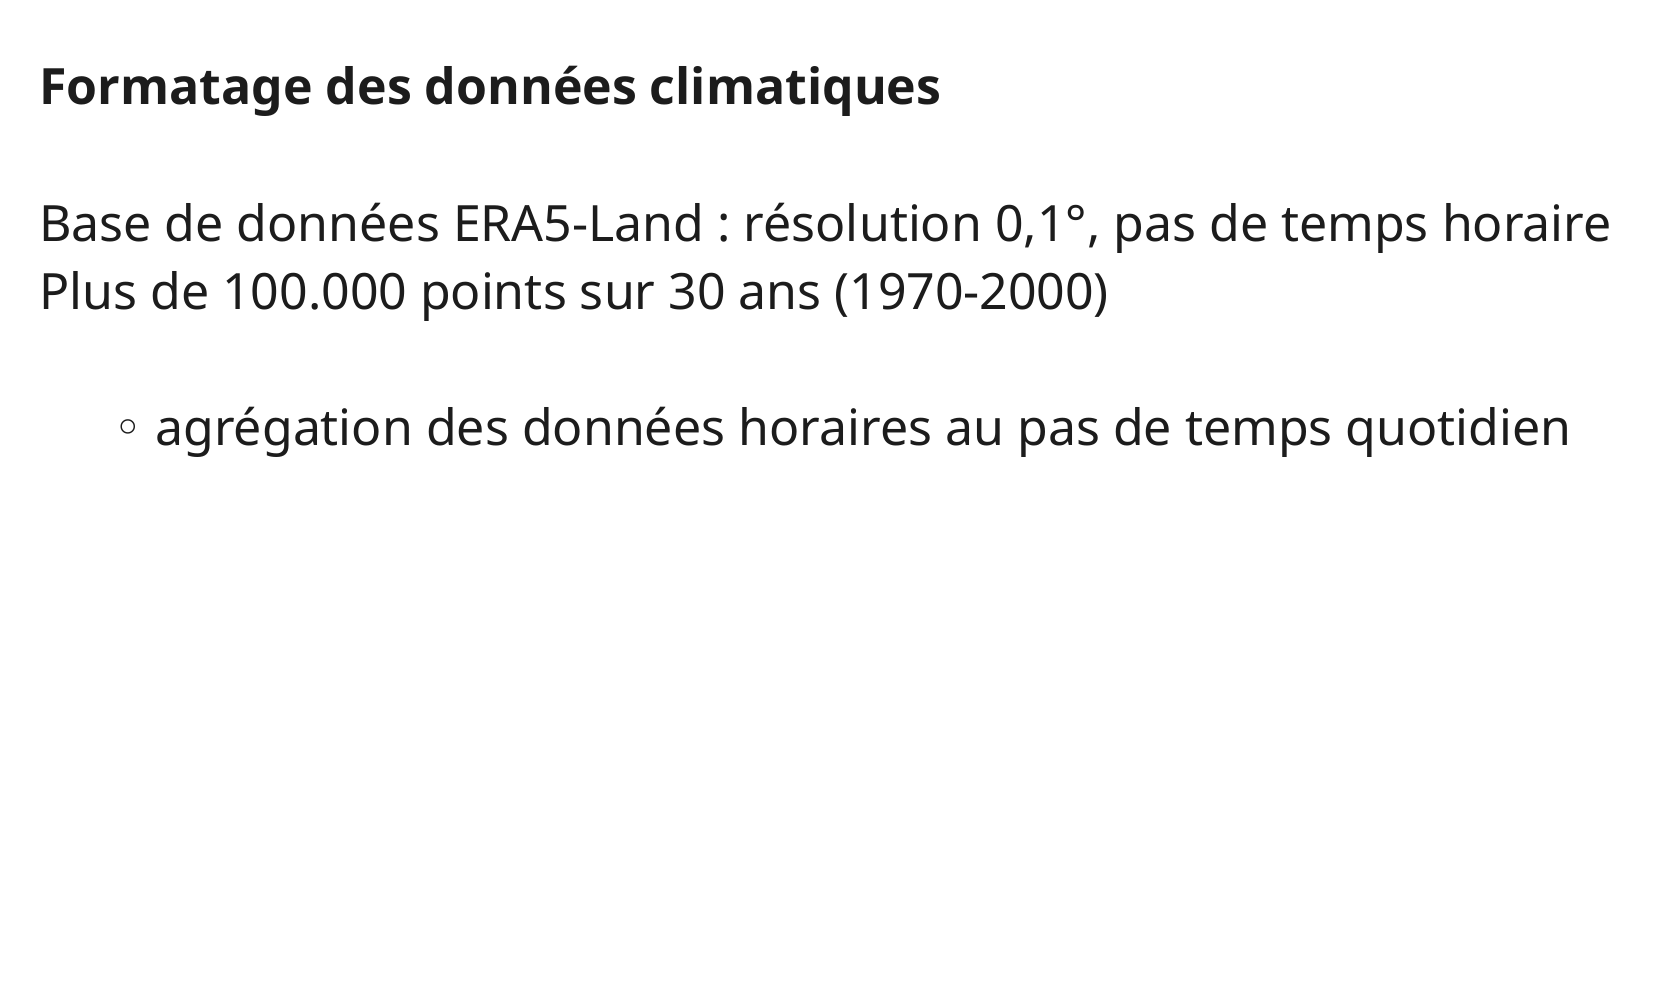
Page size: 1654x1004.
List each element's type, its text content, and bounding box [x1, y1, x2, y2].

text_box Formatage des données climatiques Base de données ERA5-Land : résolution 0,1°, pas de temps horaire Plus de 100.000 points sur 30 ans (1970-2000) ◦ agrégation des données horaires au pas de temps quotidien [39, 50, 1644, 906]
